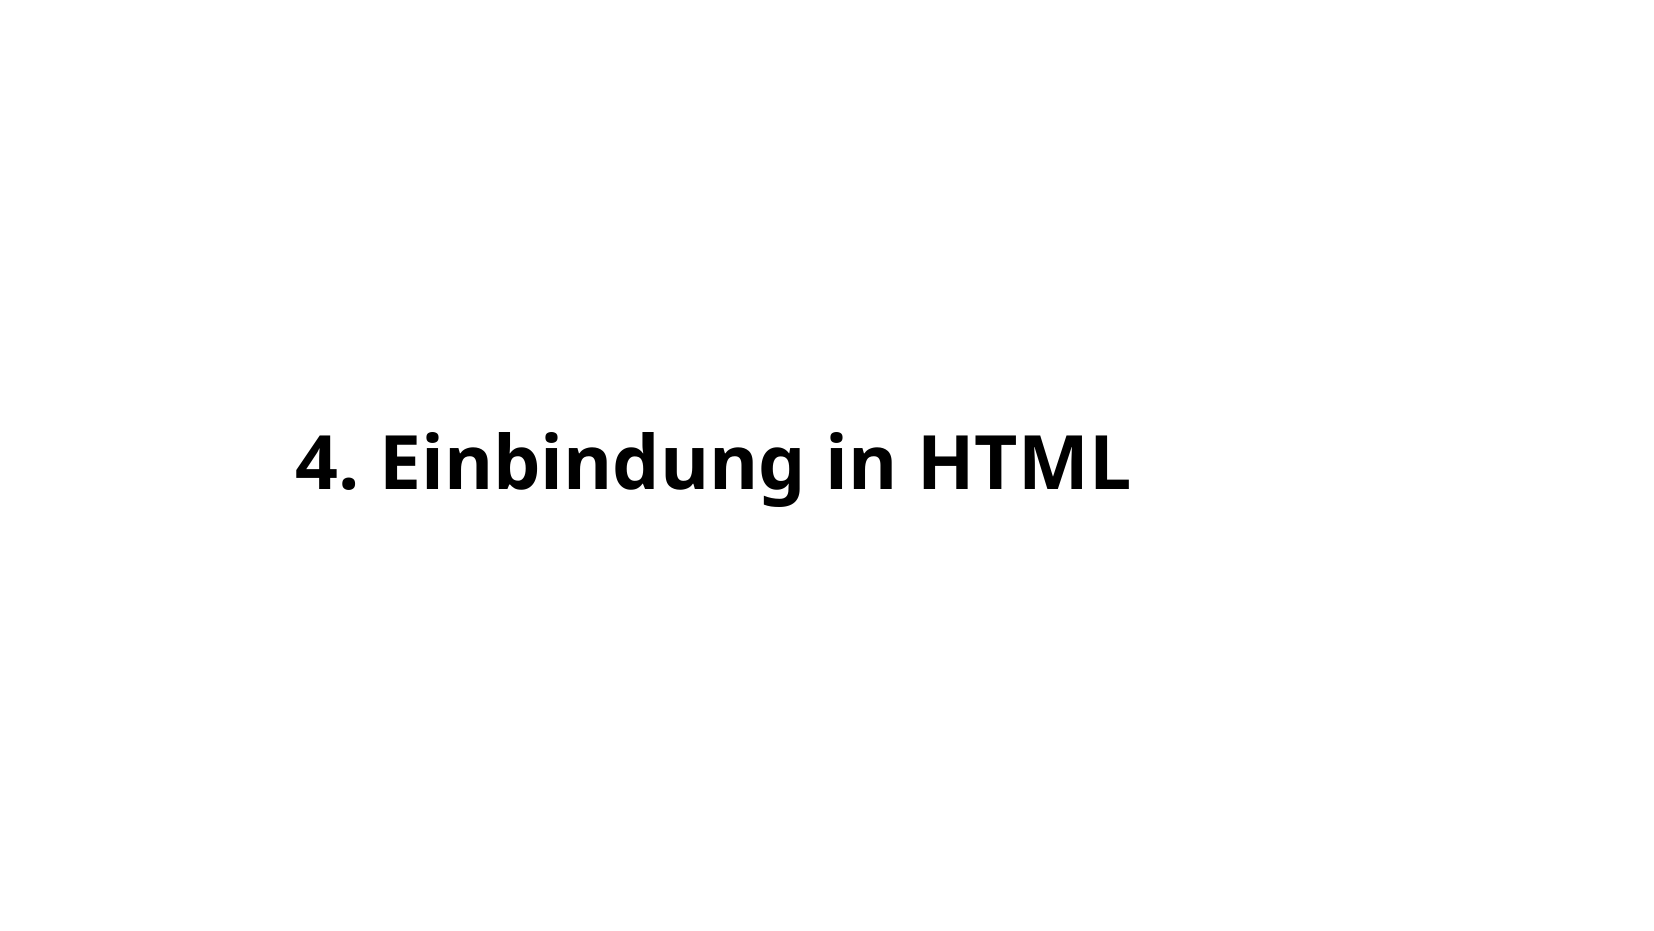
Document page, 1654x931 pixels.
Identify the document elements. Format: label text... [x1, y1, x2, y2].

title 4. Einbindung in HTML [295, 413, 1654, 508]
